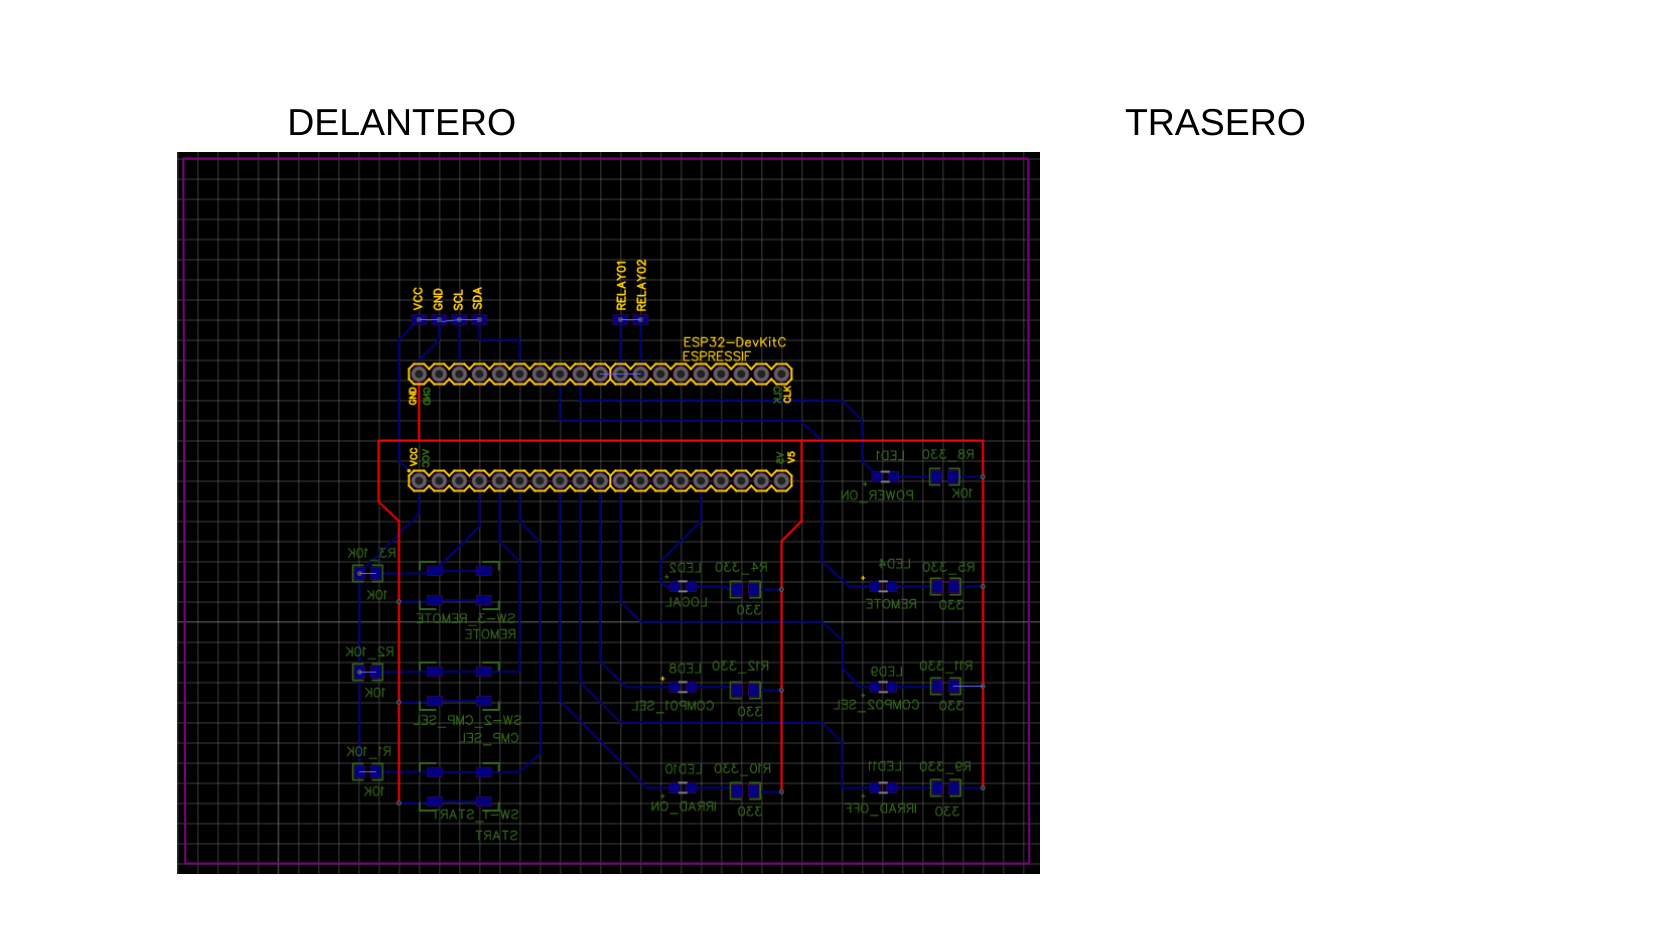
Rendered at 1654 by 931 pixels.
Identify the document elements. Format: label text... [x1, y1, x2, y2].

picture [177, 152, 1040, 875]
text_box DELANTERO [272, 94, 532, 152]
text_box TRASERO [1110, 94, 1322, 152]
